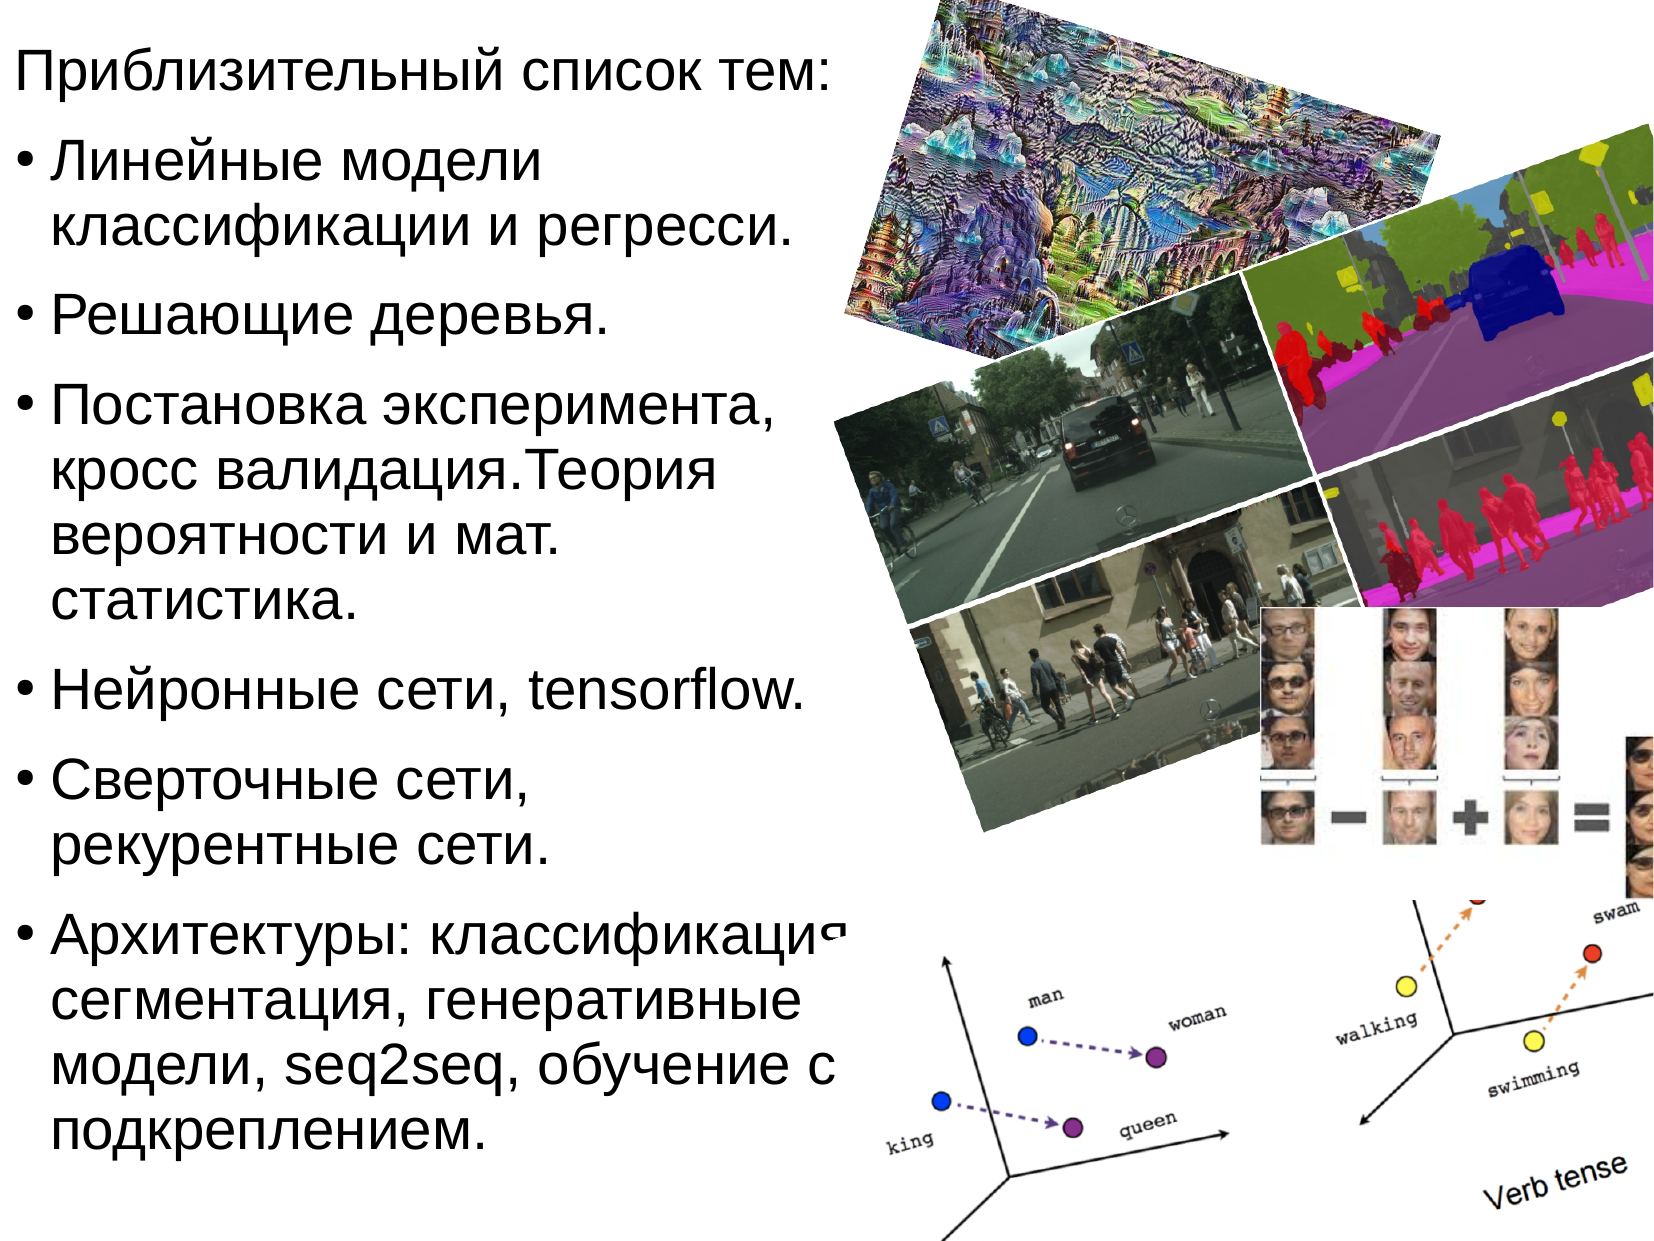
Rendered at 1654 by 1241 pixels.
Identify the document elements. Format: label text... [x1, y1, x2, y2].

text_box Приблизительный список тем: Линейные модели классификации и регресси. Решающие деревья. Постановка эксперимента, кросс валидация.Теория вероятности и мат. статистика. Нейронные сети, tensorflow. Сверточные сети, рекурентные сети. Архитектуры: классификация, сегментация, генеративные модели, seq2seq, обучение с подкреплением. [0, 30, 886, 1169]
picture [814, 0, 1654, 1241]
